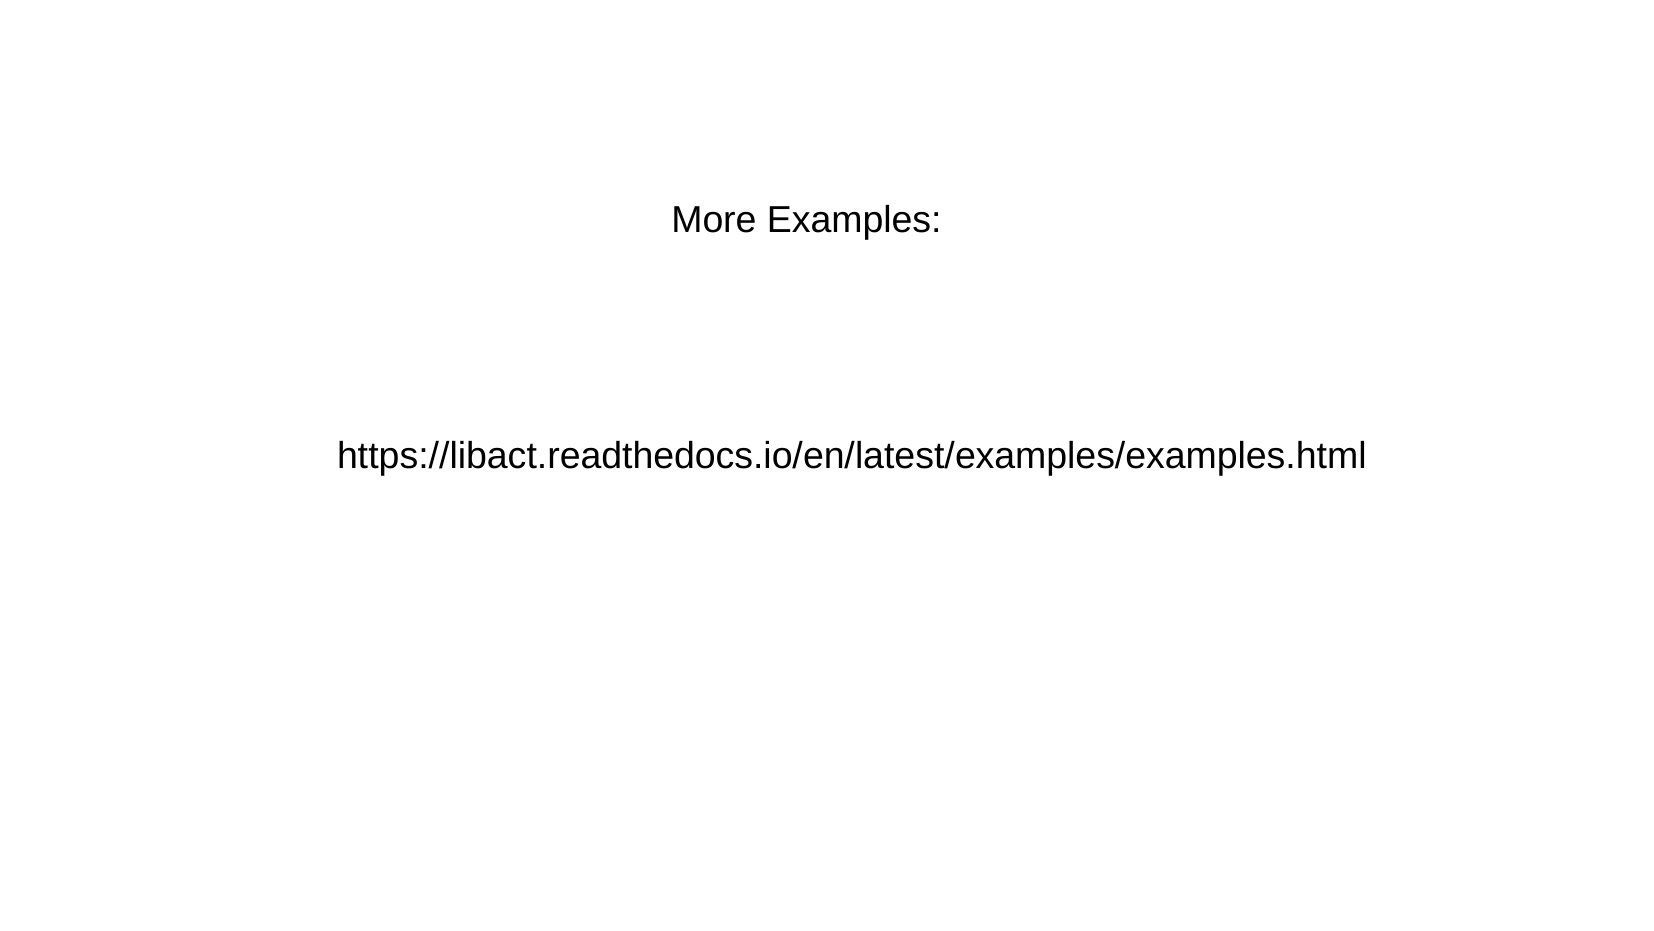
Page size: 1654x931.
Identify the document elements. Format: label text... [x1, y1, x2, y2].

text_box More Examples: [656, 191, 957, 249]
text_box https://libact.readthedocs.io/en/latest/examples/examples.html [322, 427, 1382, 485]
